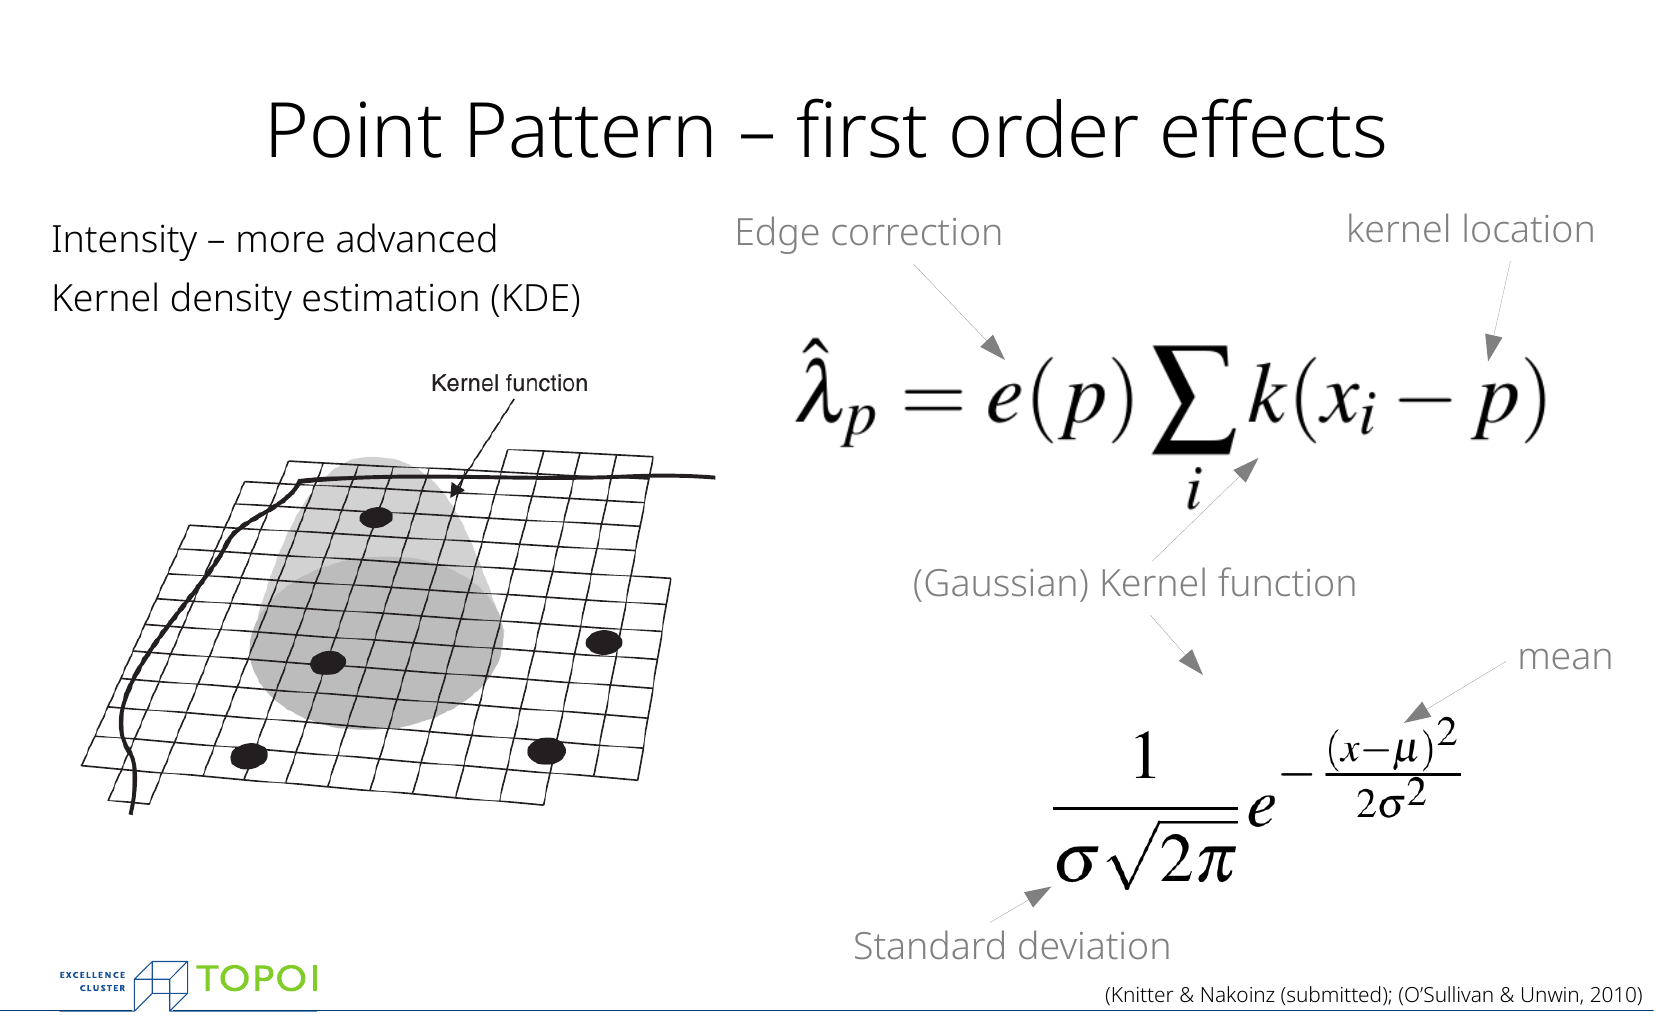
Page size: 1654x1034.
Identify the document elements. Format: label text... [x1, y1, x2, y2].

title Point Pattern – first order effects [82, 41, 1571, 214]
text_box Kernel density estimation (KDE) [36, 264, 896, 516]
text_box (Gaussian) Kernel function [898, 549, 1368, 616]
picture [41, 350, 736, 828]
text_box kernel location [1331, 194, 1608, 261]
picture [1036, 706, 1475, 908]
text_box mean [1502, 622, 1628, 689]
picture [748, 300, 1551, 529]
text_box (Knitter & Nakoinz (submitted); (O’Sullivan & Unwin, 2010) [1090, 972, 1654, 1016]
text_box Edge correction [719, 197, 1014, 265]
text_box Standard deviation [838, 911, 1185, 978]
text_box Intensity – more advanced [36, 204, 508, 264]
